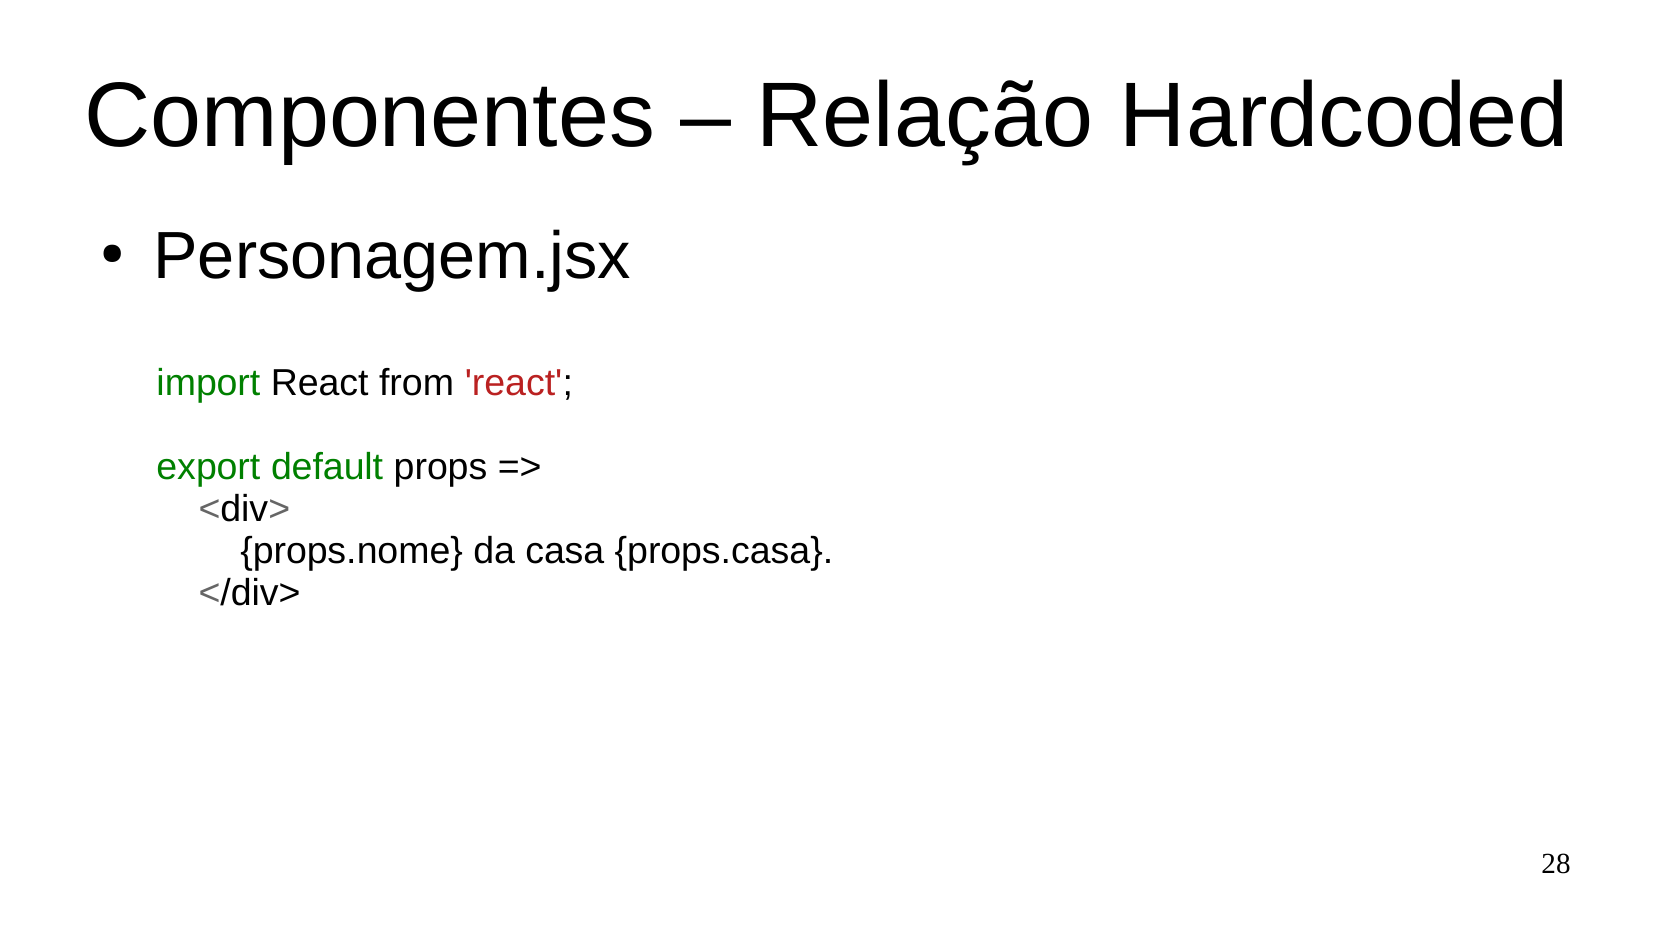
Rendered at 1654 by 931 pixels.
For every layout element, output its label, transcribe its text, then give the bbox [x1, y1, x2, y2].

list Personagem.jsx [82, 217, 1571, 758]
text_box import React from 'react'; export default props => <div> {props.nome} da casa {props.casa}. </div> [141, 354, 1123, 622]
title Componentes – Relação Hardcoded [82, 37, 1571, 193]
